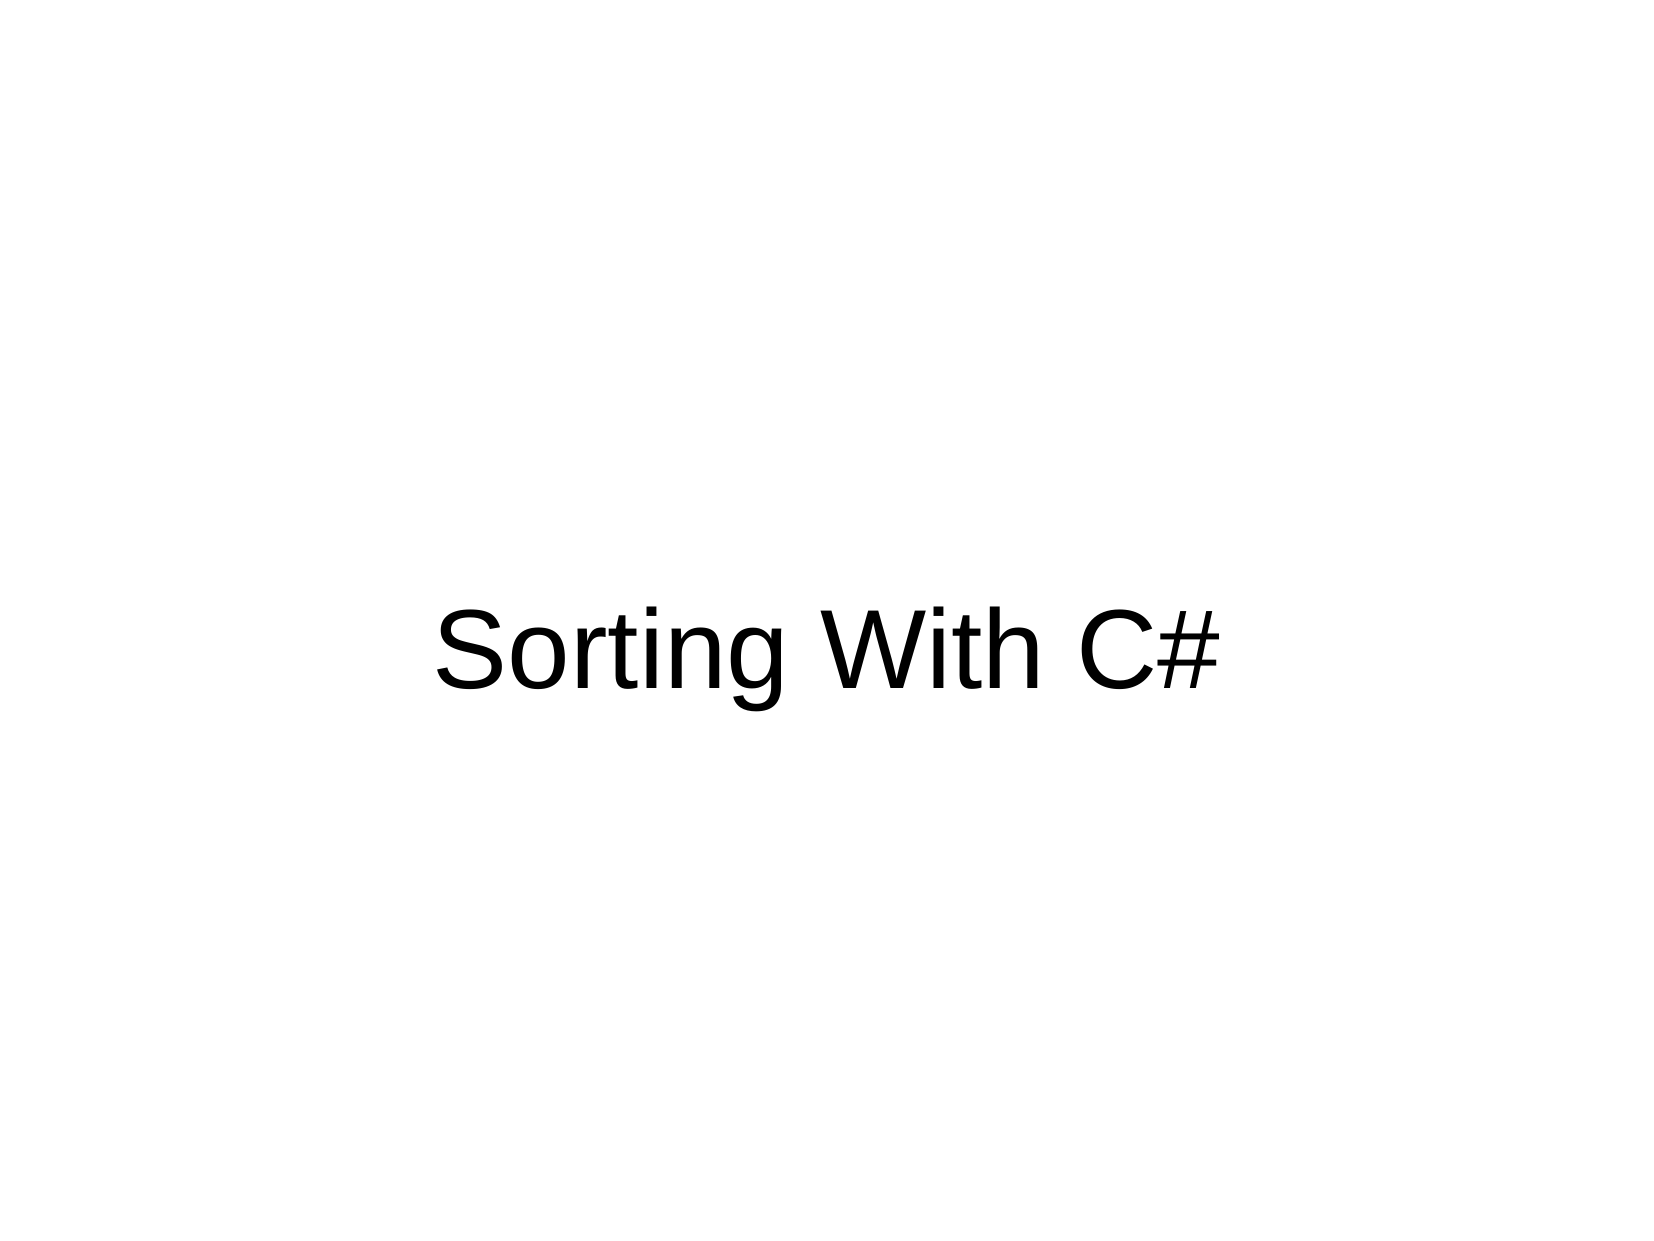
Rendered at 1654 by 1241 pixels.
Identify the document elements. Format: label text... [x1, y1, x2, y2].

subtitle Sorting With C# [82, 290, 1571, 1010]
